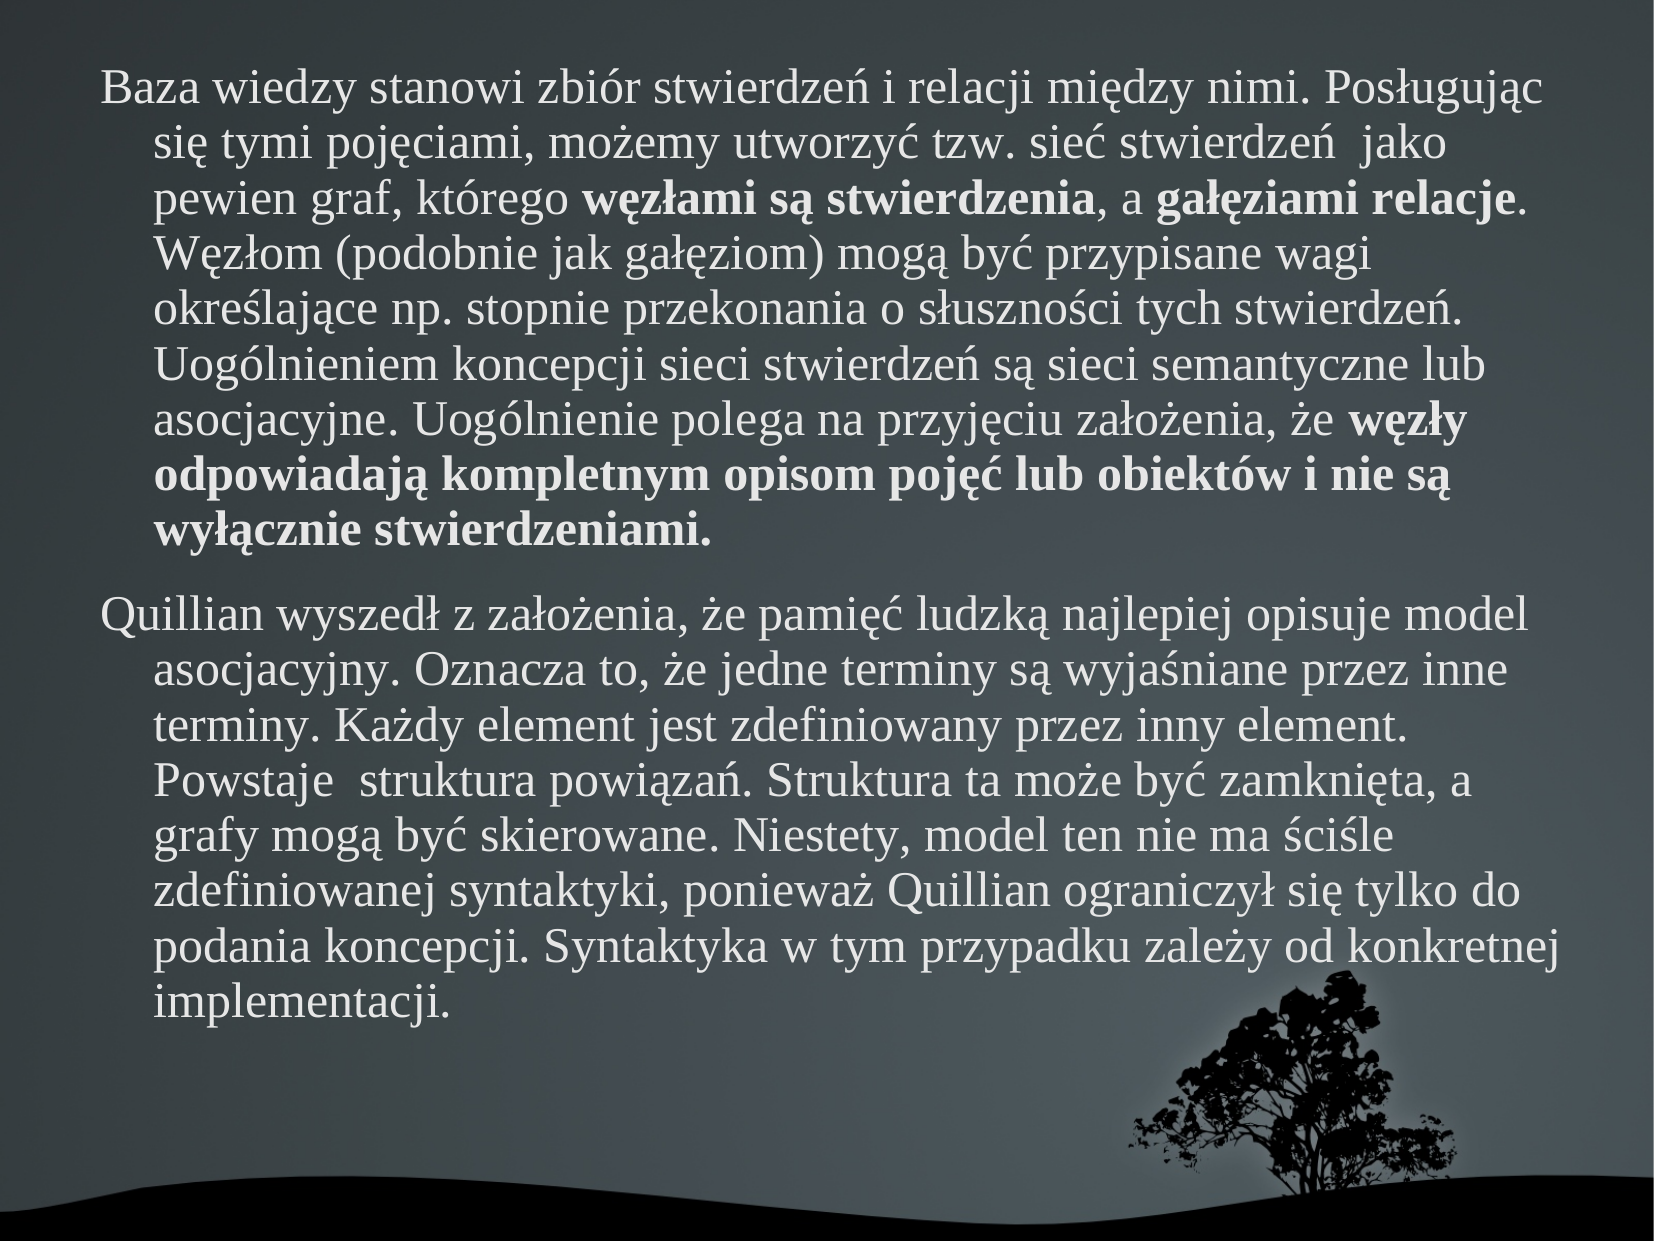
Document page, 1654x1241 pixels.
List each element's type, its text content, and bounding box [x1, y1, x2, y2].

list Baza wiedzy stanowi zbiór stwierdzeń i rela­cji między nimi. Posługując się tymi pojęciami, możemy utworzyć tzw. sieć stwierdzeń jako pewien graf, którego węzłami są stwierdzenia, a gałęziami relacje. Węzłom (podobnie jak gałęziom) mogą być przypisane wagi określające np. stopnie przekonania o słuszności tych stwierdzeń. Uogólnieniem koncepcji sieci stwierdzeń są sieci semantyczne lub asocjacyjne. Uogólnienie polega na przyjęciu założenia, że węzły odpowiadają kompletnym opisom pojęć lub obiektów i nie są wyłącznie stwierdzeniami. Quillian wyszedł z założenia, że pamięć ludzką najlepiej opisuje model asocjacyjny. Oznacza to, że jedne terminy są wyjaśniane przez inne terminy. Każdy element jest zdefiniowany przez inny element. Powstaje struktura powiązań. Struktura ta może być zamknięta, a grafy mogą być skierowane. Niestety, model ten nie ma ściśle zdefiniowanej syntaktyki, ponieważ Quillian ograniczył się tylko do podania koncepcji. Syntaktyka w tym przypadku zależy od konkretnej implementacji. [82, 59, 1571, 1195]
picture [0, 0, 1654, 1241]
